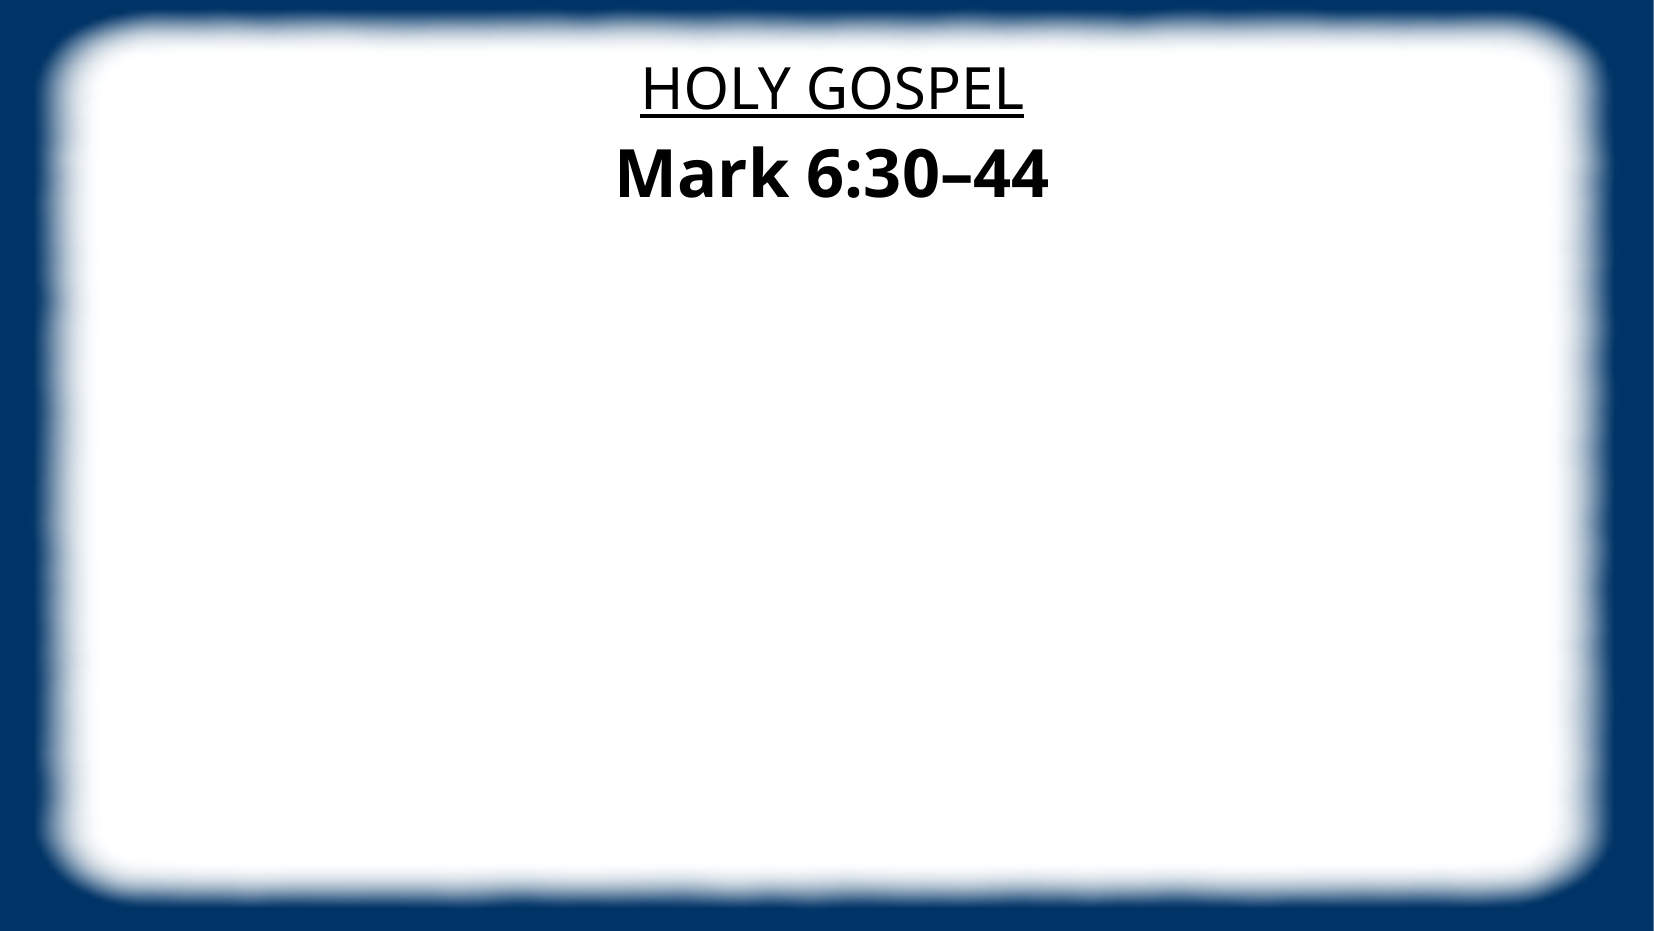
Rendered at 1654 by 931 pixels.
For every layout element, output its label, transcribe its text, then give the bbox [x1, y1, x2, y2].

text_box HOLY GOSPEL Mark 6:30–44 [90, 39, 1576, 221]
picture [0, 0, 1654, 931]
